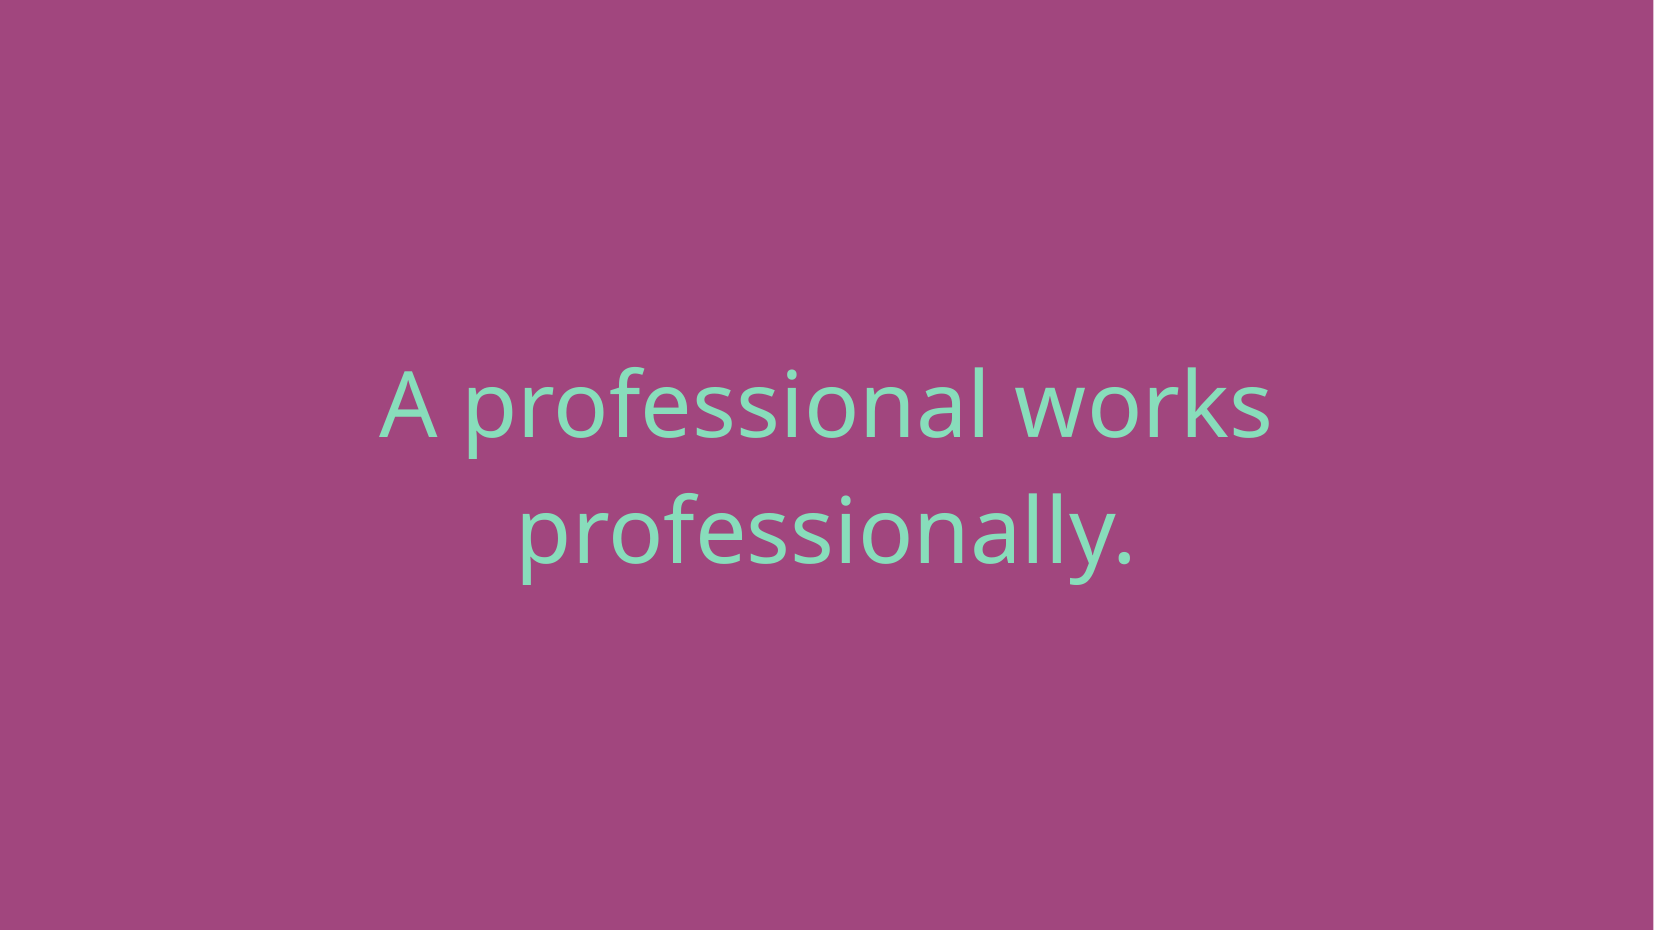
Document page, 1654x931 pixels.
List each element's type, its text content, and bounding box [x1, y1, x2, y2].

text_box A professional works professionally. [236, 0, 1418, 931]
